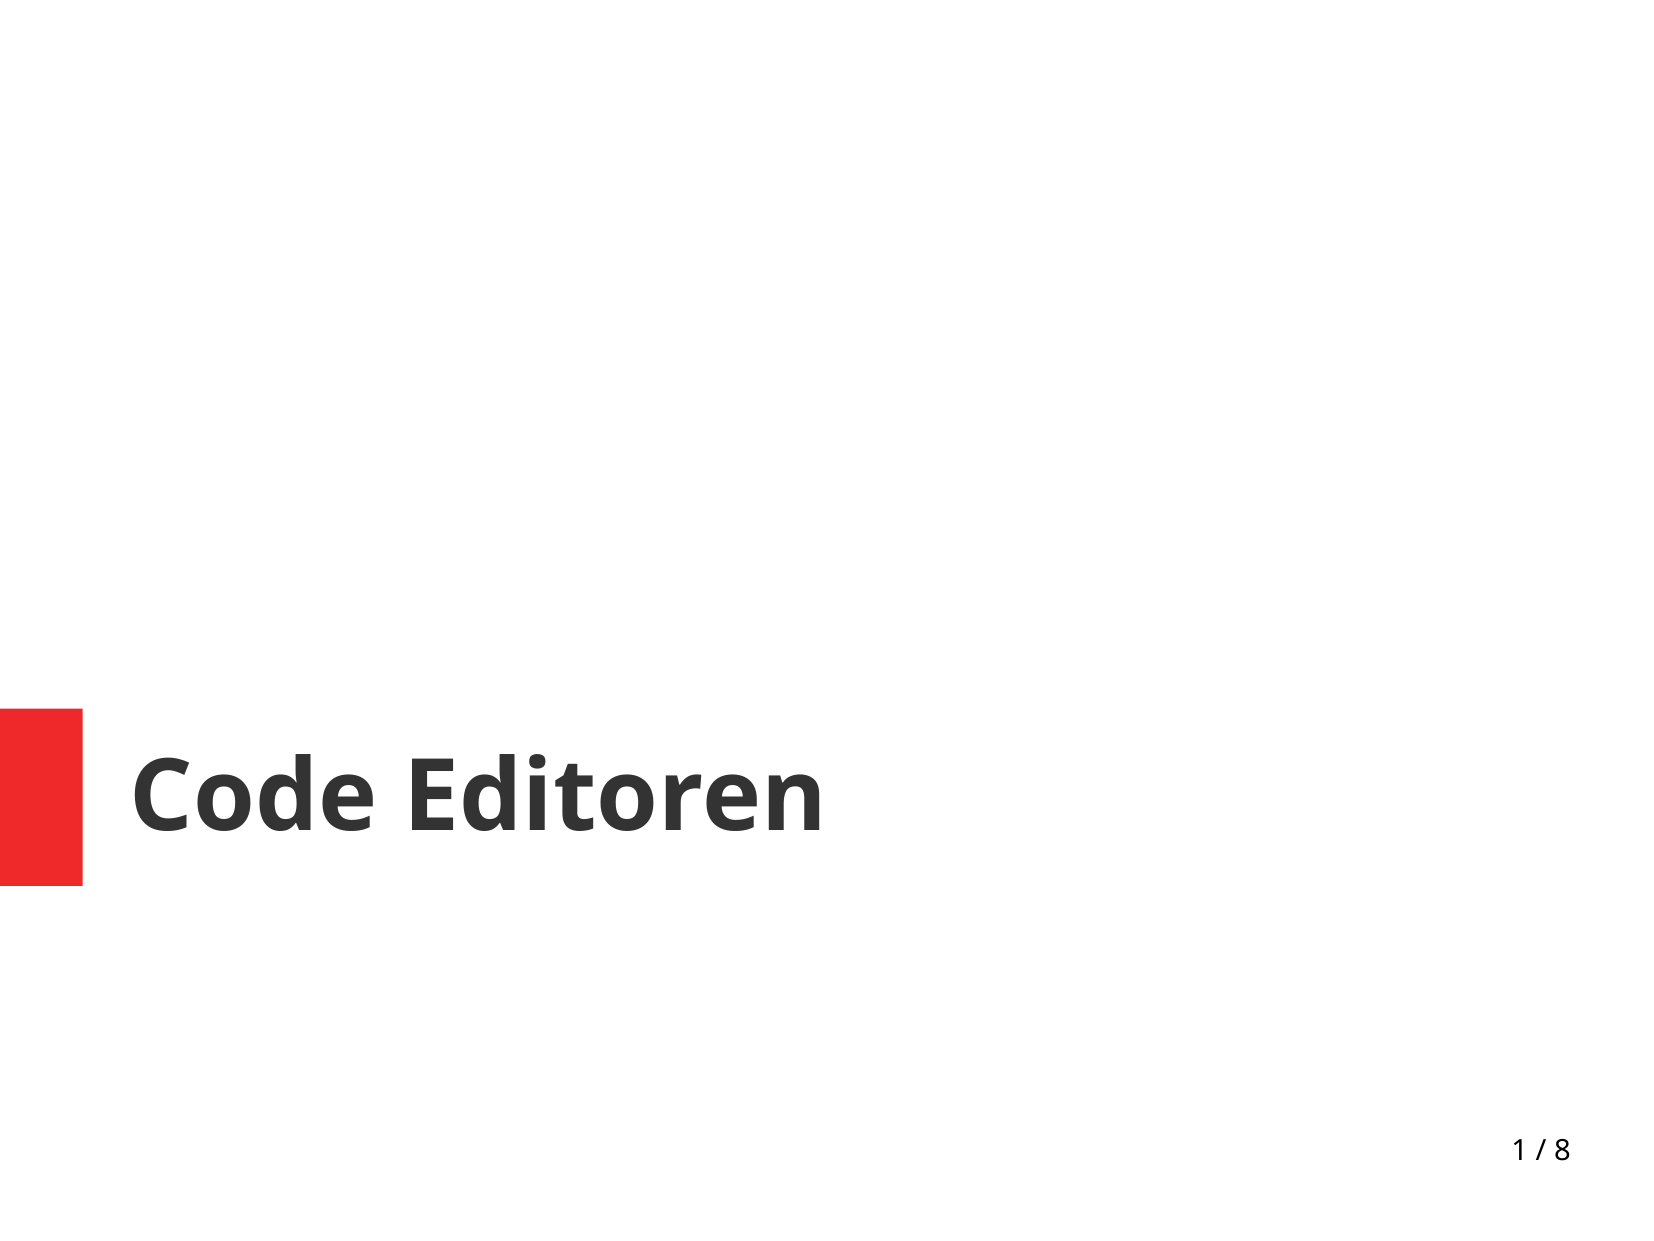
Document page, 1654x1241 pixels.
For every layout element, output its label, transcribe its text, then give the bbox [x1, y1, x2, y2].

title Code Editoren [129, 673, 1536, 910]
